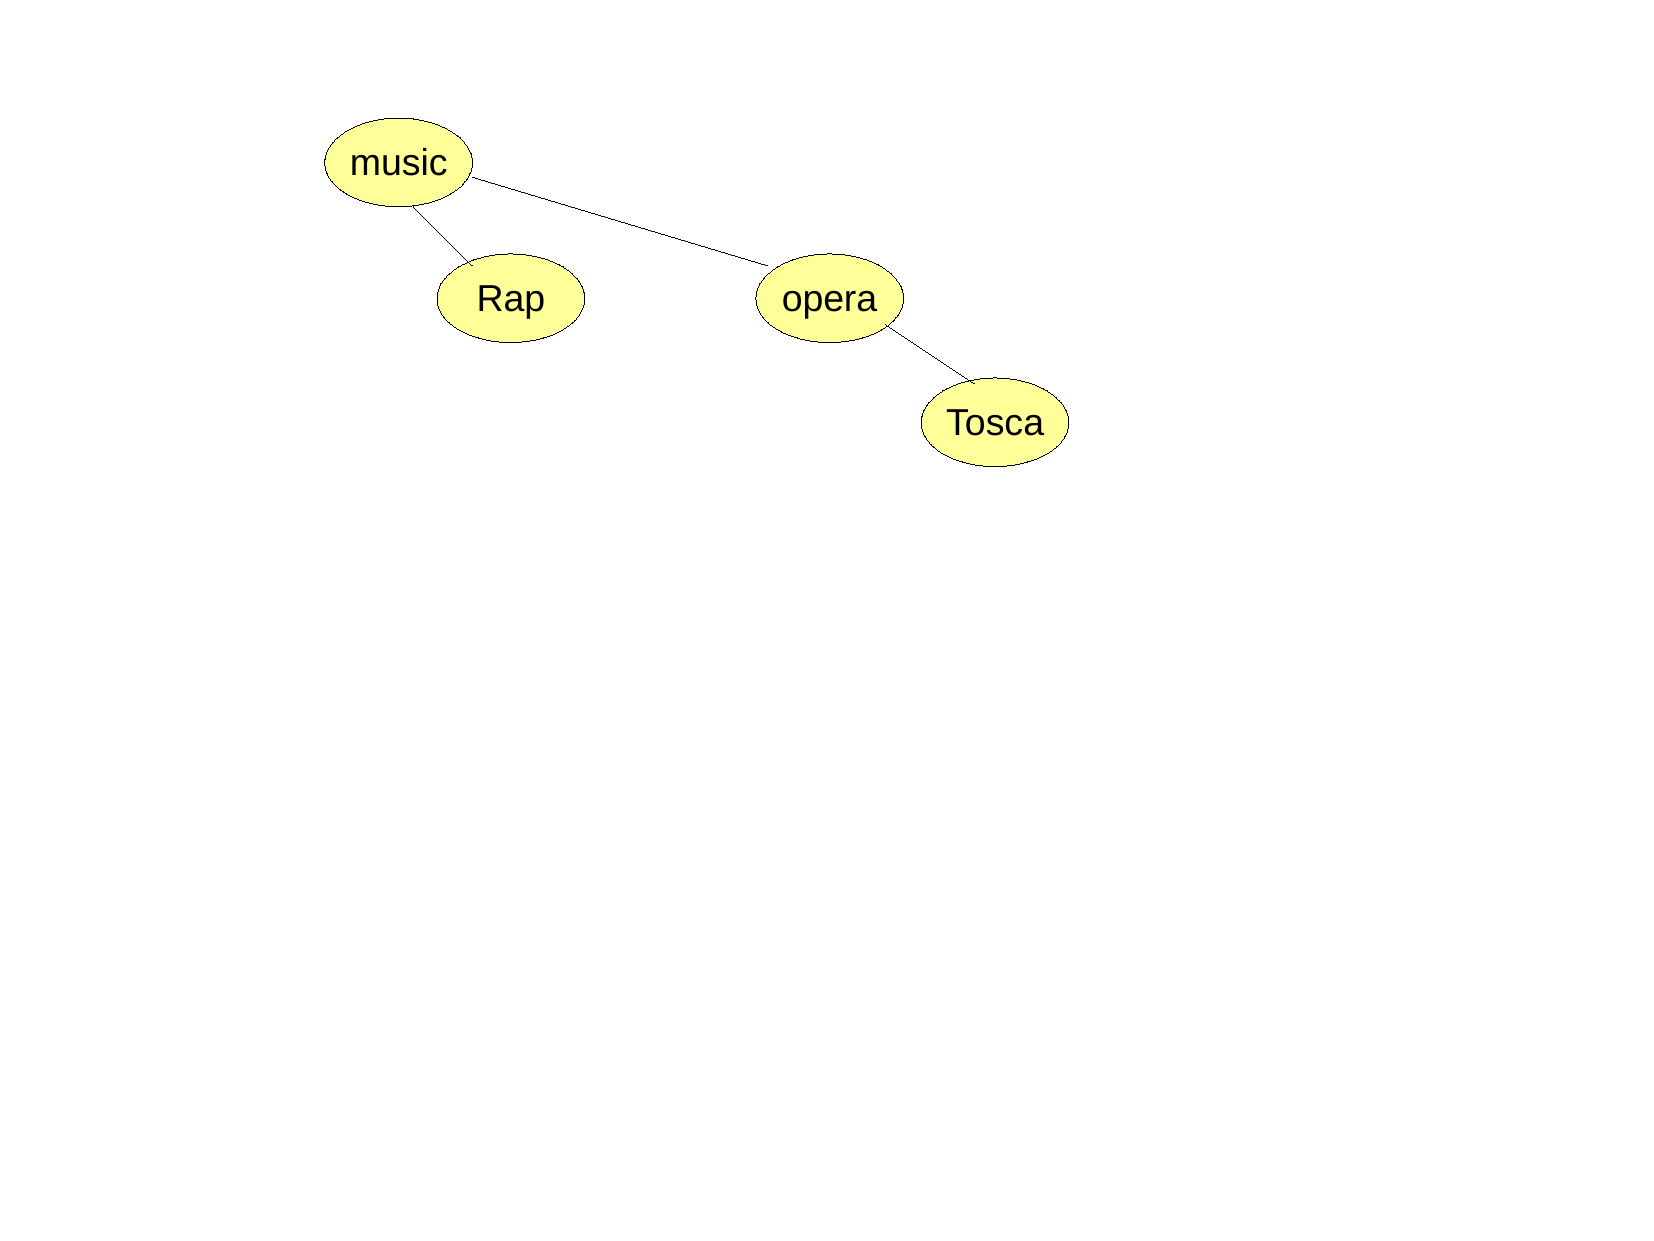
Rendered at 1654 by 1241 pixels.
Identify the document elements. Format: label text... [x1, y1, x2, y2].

text_box music [324, 118, 473, 207]
text_box opera [755, 253, 904, 343]
text_box Rap [437, 253, 585, 343]
text_box Tosca [921, 377, 1069, 467]
